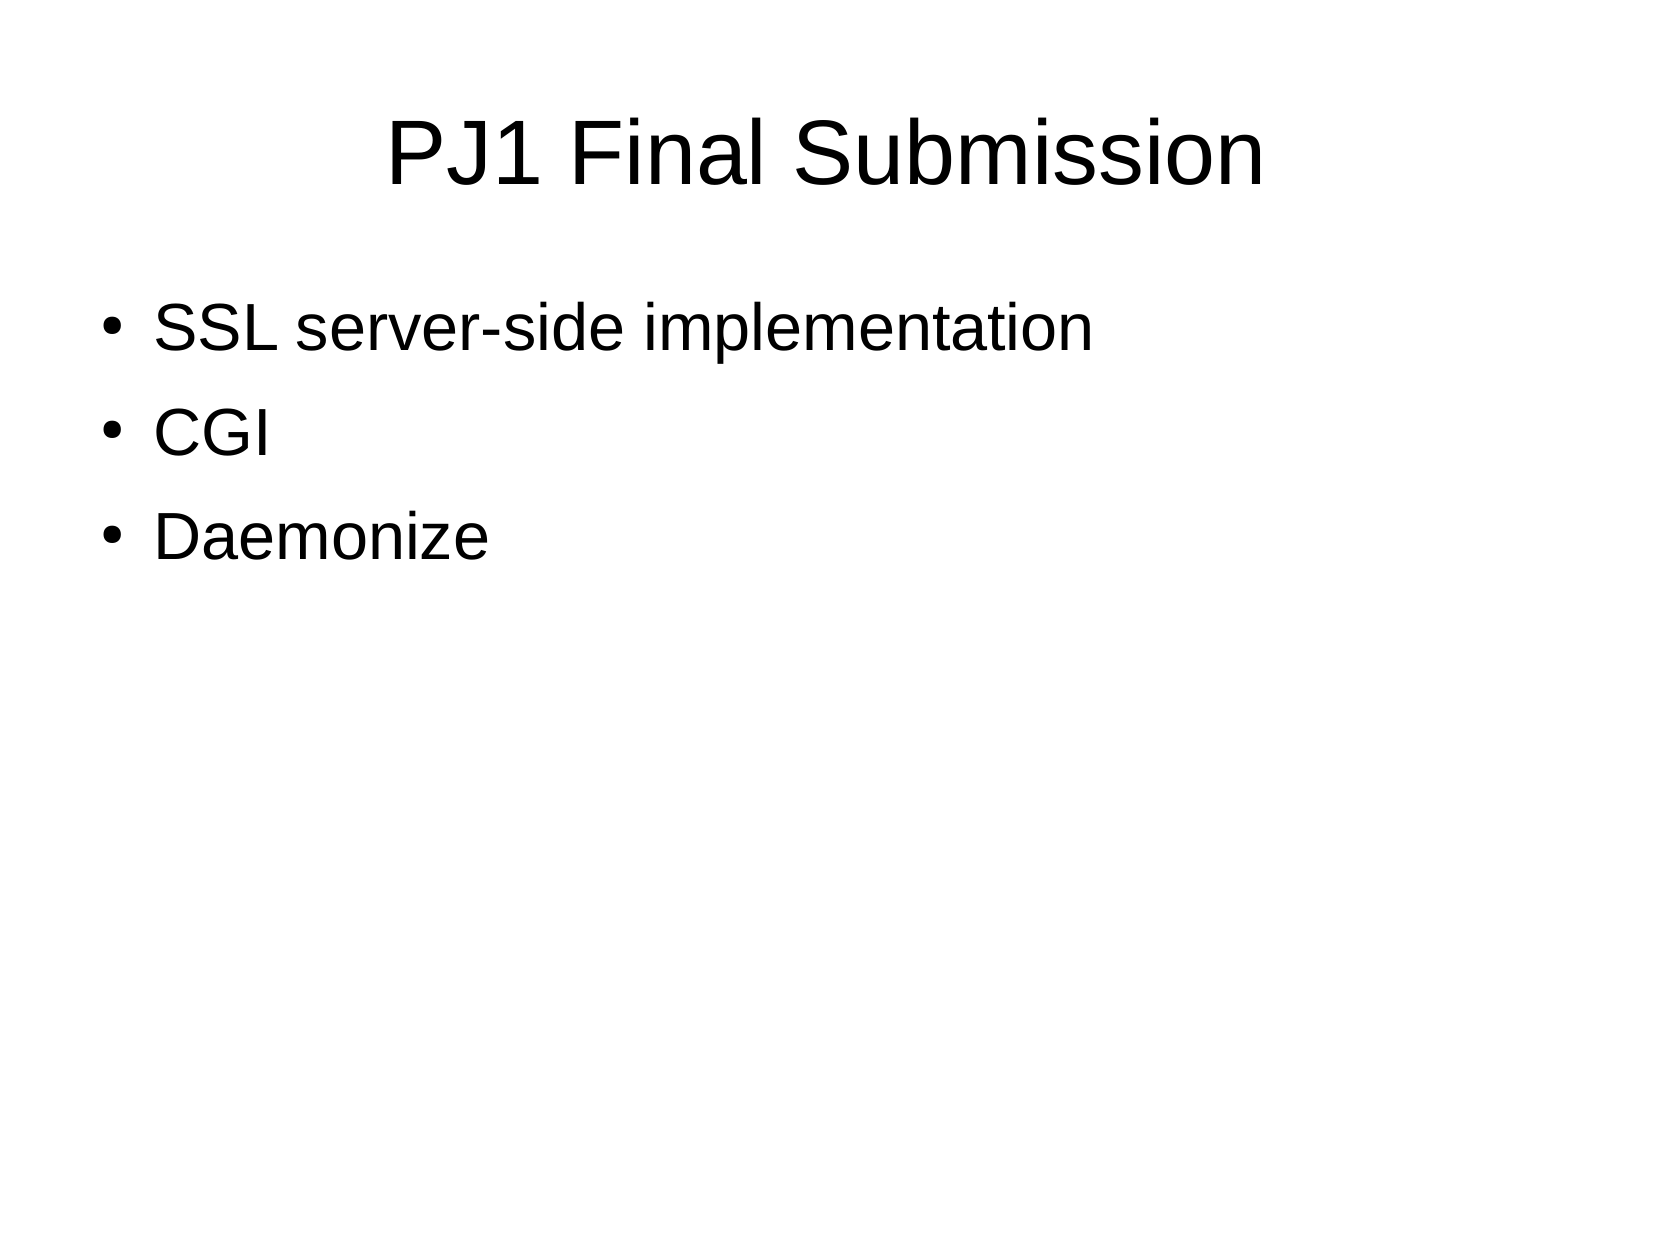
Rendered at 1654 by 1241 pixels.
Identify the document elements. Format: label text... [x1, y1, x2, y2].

title PJ1 Final Submission [82, 56, 1571, 250]
list SSL server-side implementation CGI Daemonize [82, 290, 1571, 1109]
